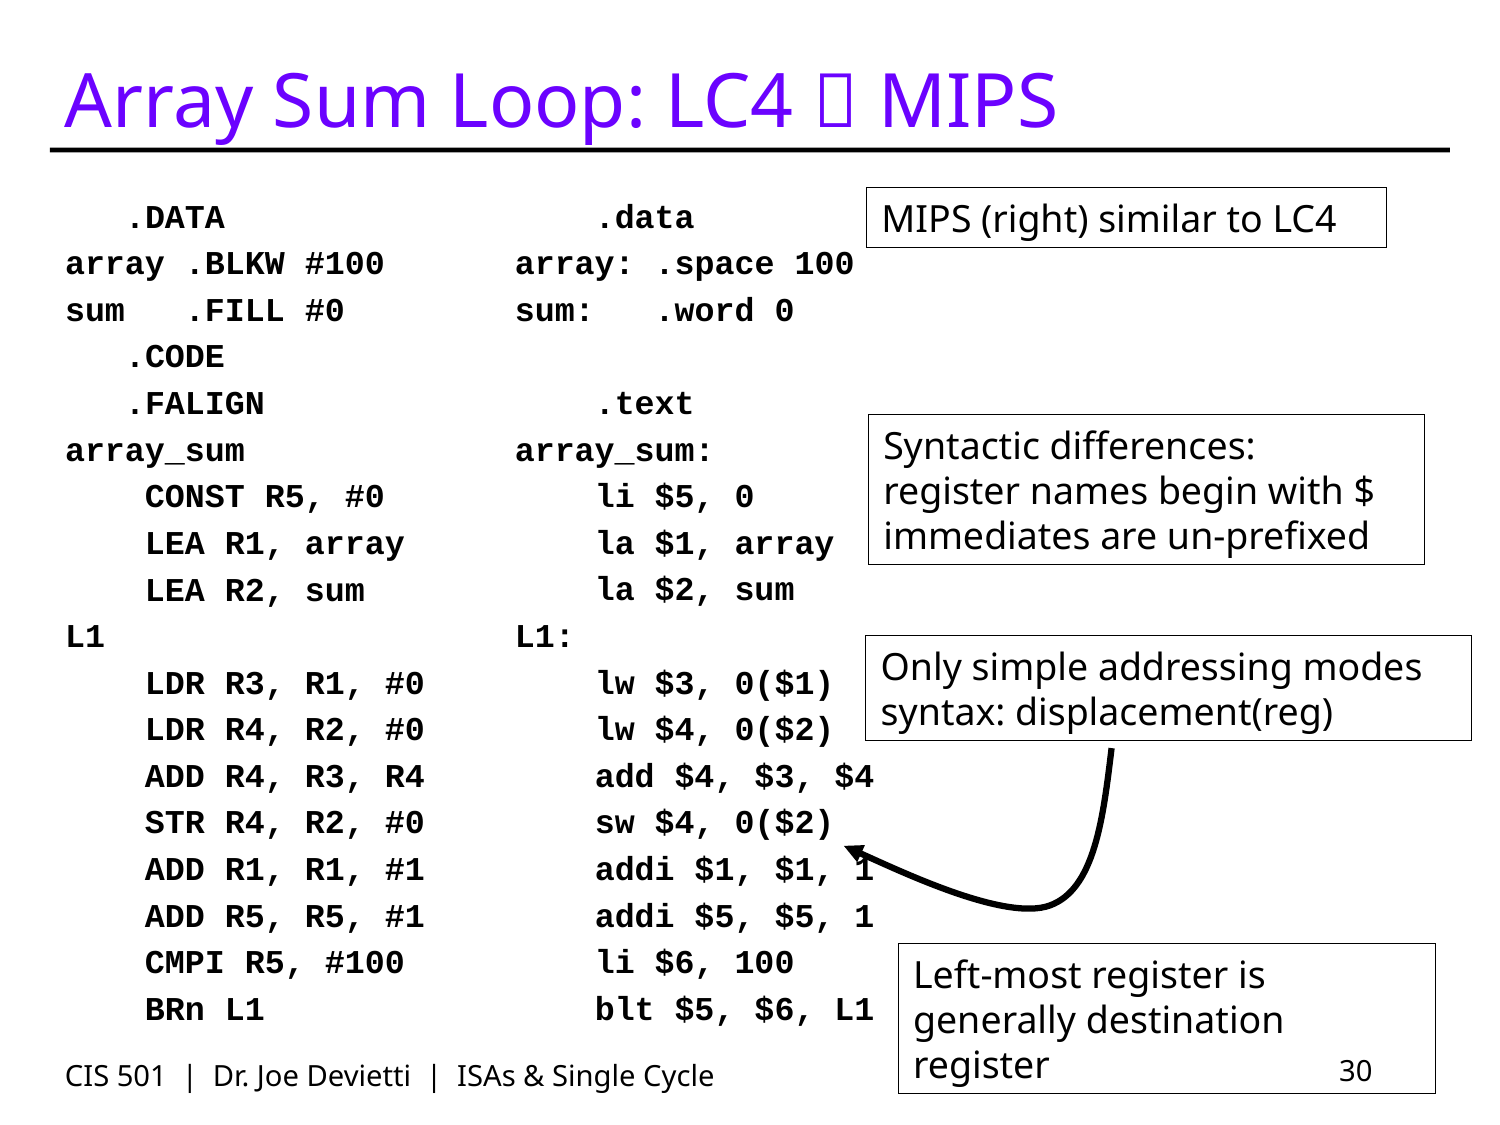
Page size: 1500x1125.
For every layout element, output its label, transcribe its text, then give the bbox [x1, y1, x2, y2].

text_box Array Sum Loop: LC4  MIPS [49, 37, 1375, 150]
text_box <number> [1074, 1094, 1388, 1100]
text_box Only simple addressing modes syntax: displacement(reg) [865, 635, 1472, 741]
text_box MIPS (right) similar to LC4 [866, 187, 1387, 248]
text_box CIS 501 | Dr. Joe Devietti | ISAs & Single Cycle [563, 1050, 988, 1100]
text_box .data array: .space 100 sum: .word 0 .text array_sum: li $5, 0 la $1, array la $2, sum L1: lw $3, 0($1) lw $4, 0($2) add $4, $3, $4 sw $4, 0($2) addi $1, $1, 1 addi $5, $5, 1 li $6, 100 blt $5, $6, L1 [499, 187, 913, 1050]
text_box .DATA array .BLKW #100 sum .FILL #0 .CODE .FALIGN array_sum CONST R5, #0 LEA R1, array LEA R2, sum L1 LDR R3, R1, #0 LDR R4, R2, #0 ADD R4, R3, R4 STR R4, R2, #0 ADD R1, R1, #1 ADD R5, R5, #1 CMPI R5, #100 BRn L1 [50, 187, 563, 1100]
text_box Left-most register is generally destination register [898, 943, 1436, 1094]
text_box Syntactic differences: register names begin with $ immediates are un-prefixed [868, 414, 1425, 565]
